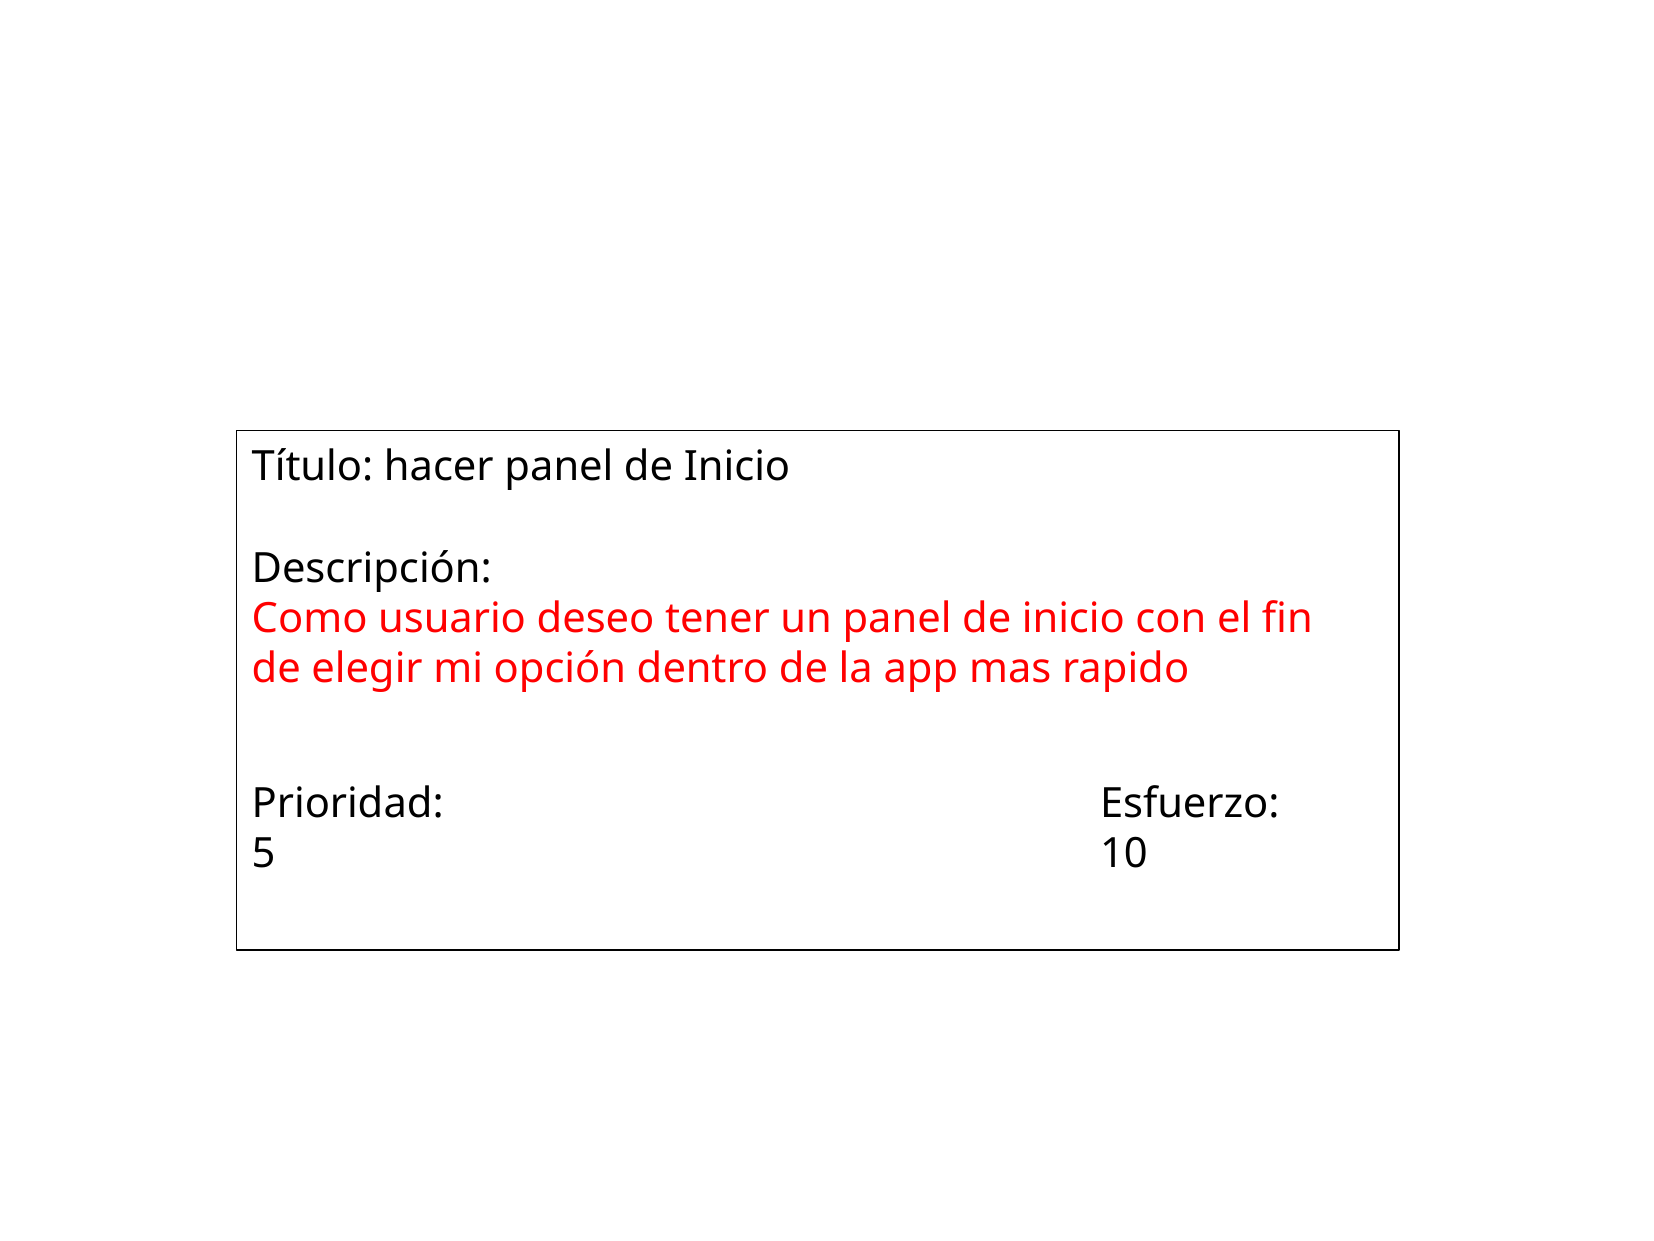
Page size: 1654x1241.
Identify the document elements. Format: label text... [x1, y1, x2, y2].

text_box Título: hacer panel de Inicio Descripción: Como usuario deseo tener un panel de inicio con el fin de elegir mi opción dentro de la app mas rapido [251, 436, 1344, 691]
text_box Prioridad: 5 [251, 773, 446, 876]
text_box Esfuerzo: 10 [1100, 773, 1337, 876]
